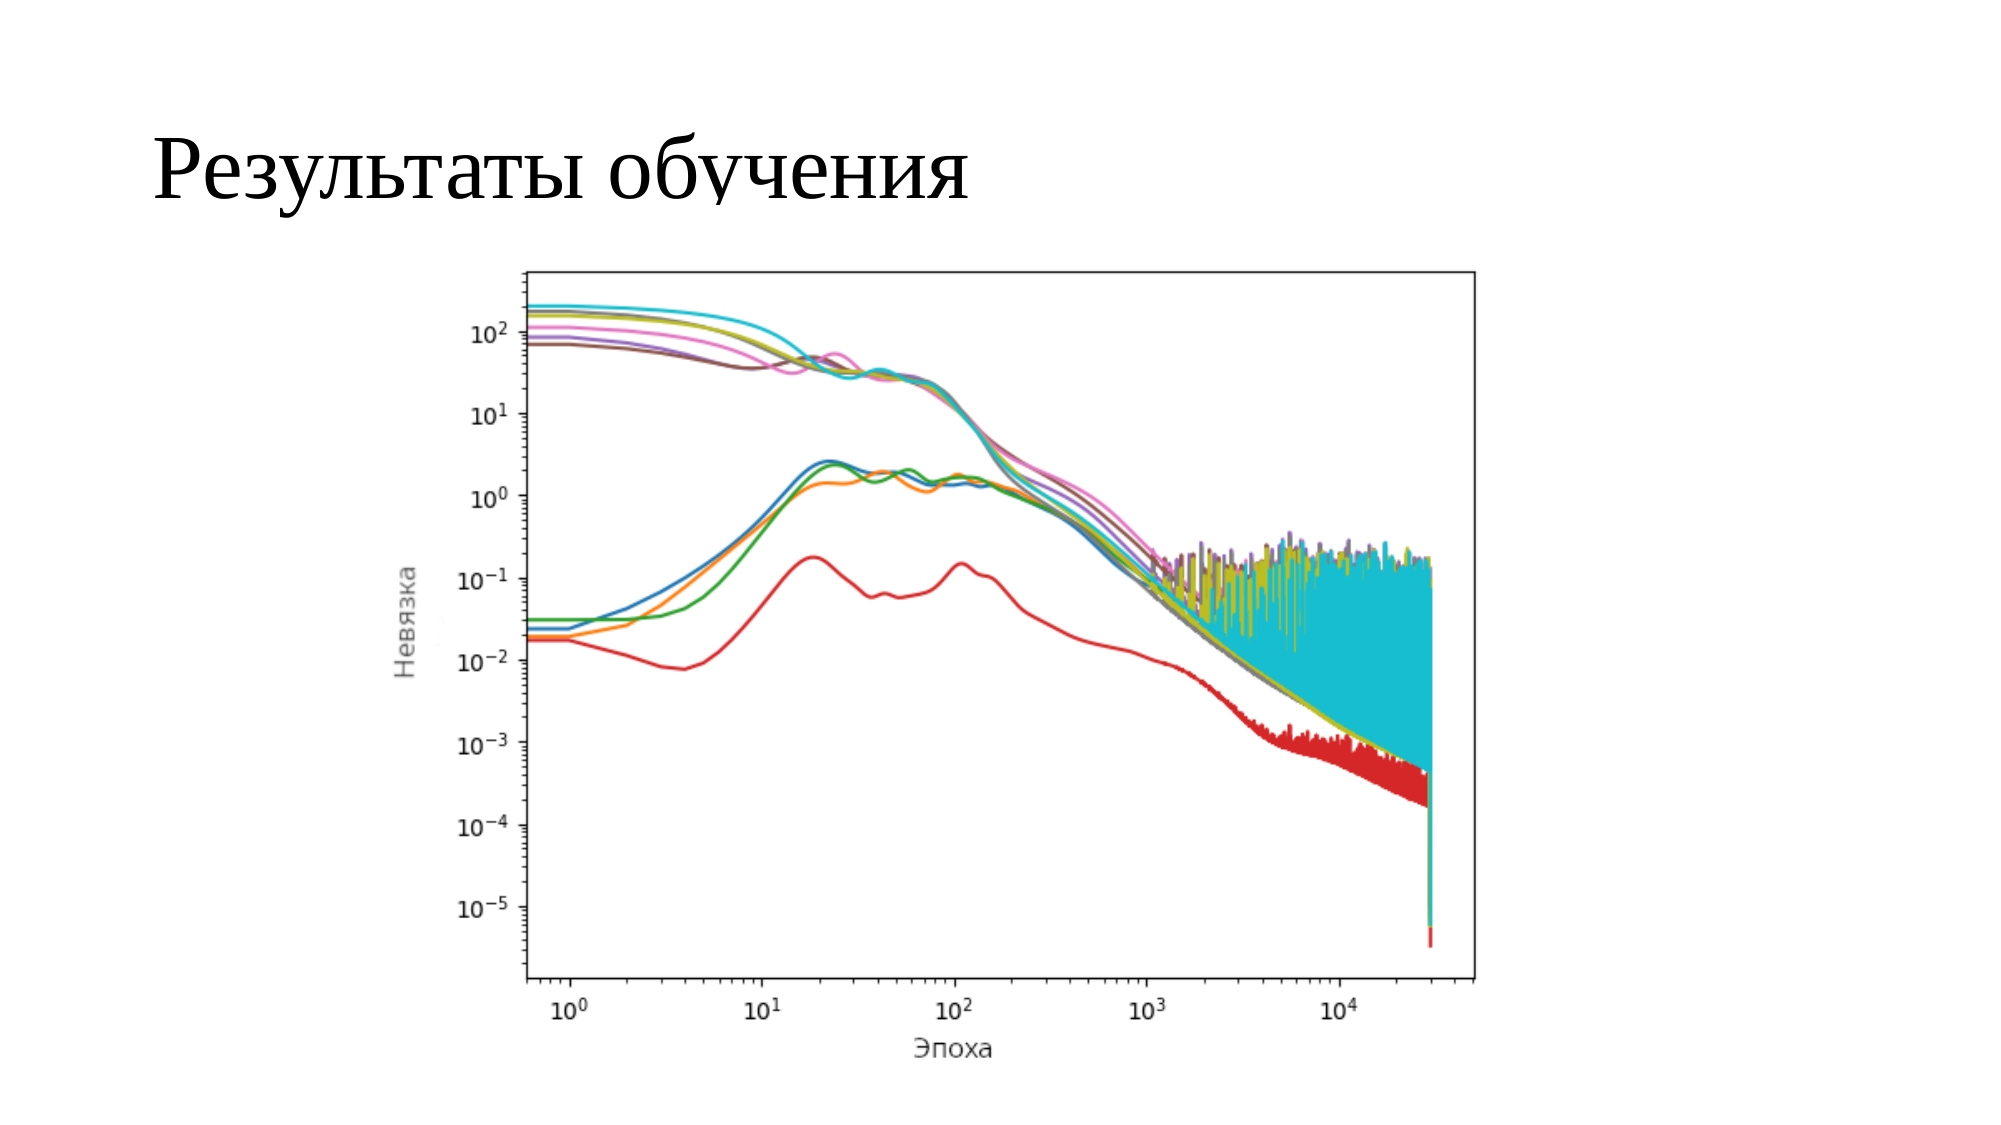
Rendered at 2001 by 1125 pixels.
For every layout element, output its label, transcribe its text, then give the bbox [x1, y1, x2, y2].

title Результаты обучения [137, 59, 1863, 278]
picture [320, 205, 1546, 1088]
